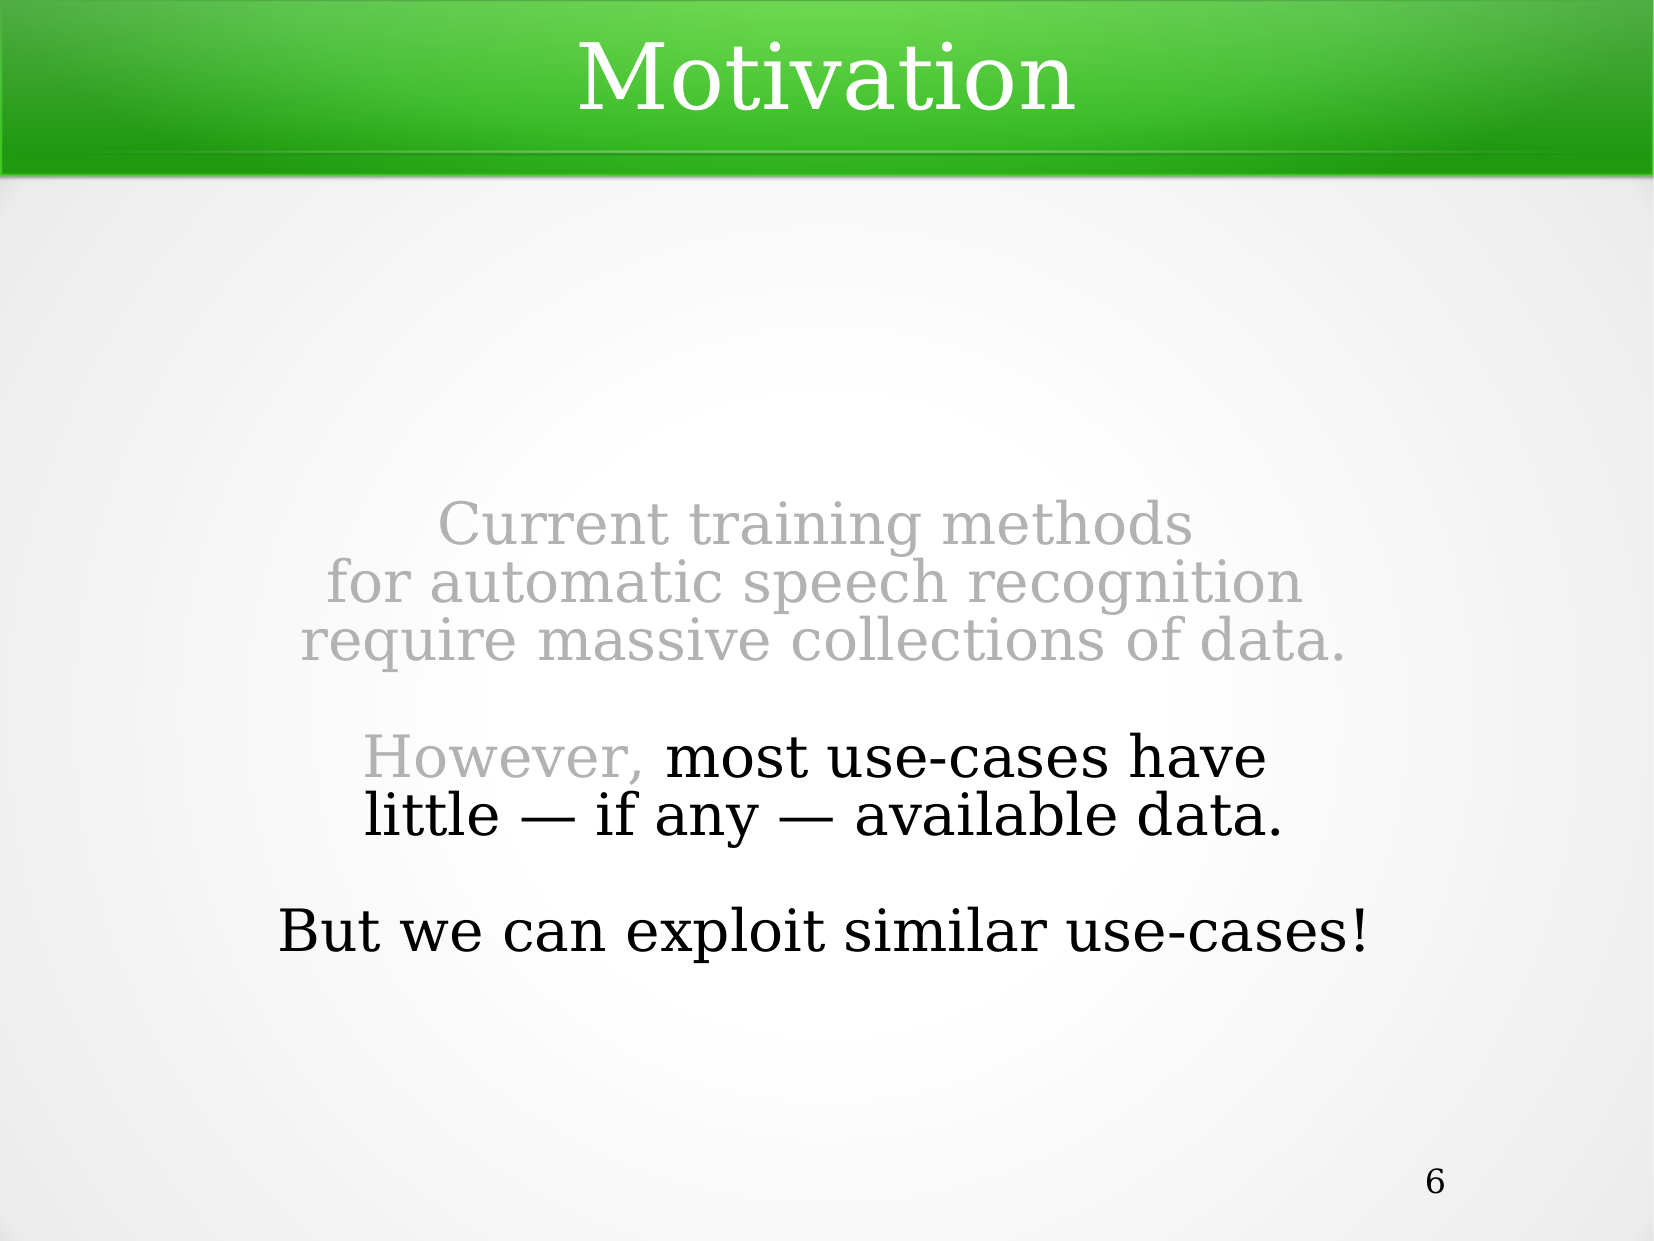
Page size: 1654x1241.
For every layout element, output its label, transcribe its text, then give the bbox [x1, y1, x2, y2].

text_box Current training methods for automatic speech recognition require massive collections of data. However, most use-cases have little — if any — available data. But we can exploit similar use-cases! [45, 490, 1606, 972]
picture [0, 0, 1654, 1241]
title Motivation [82, 11, 1571, 154]
